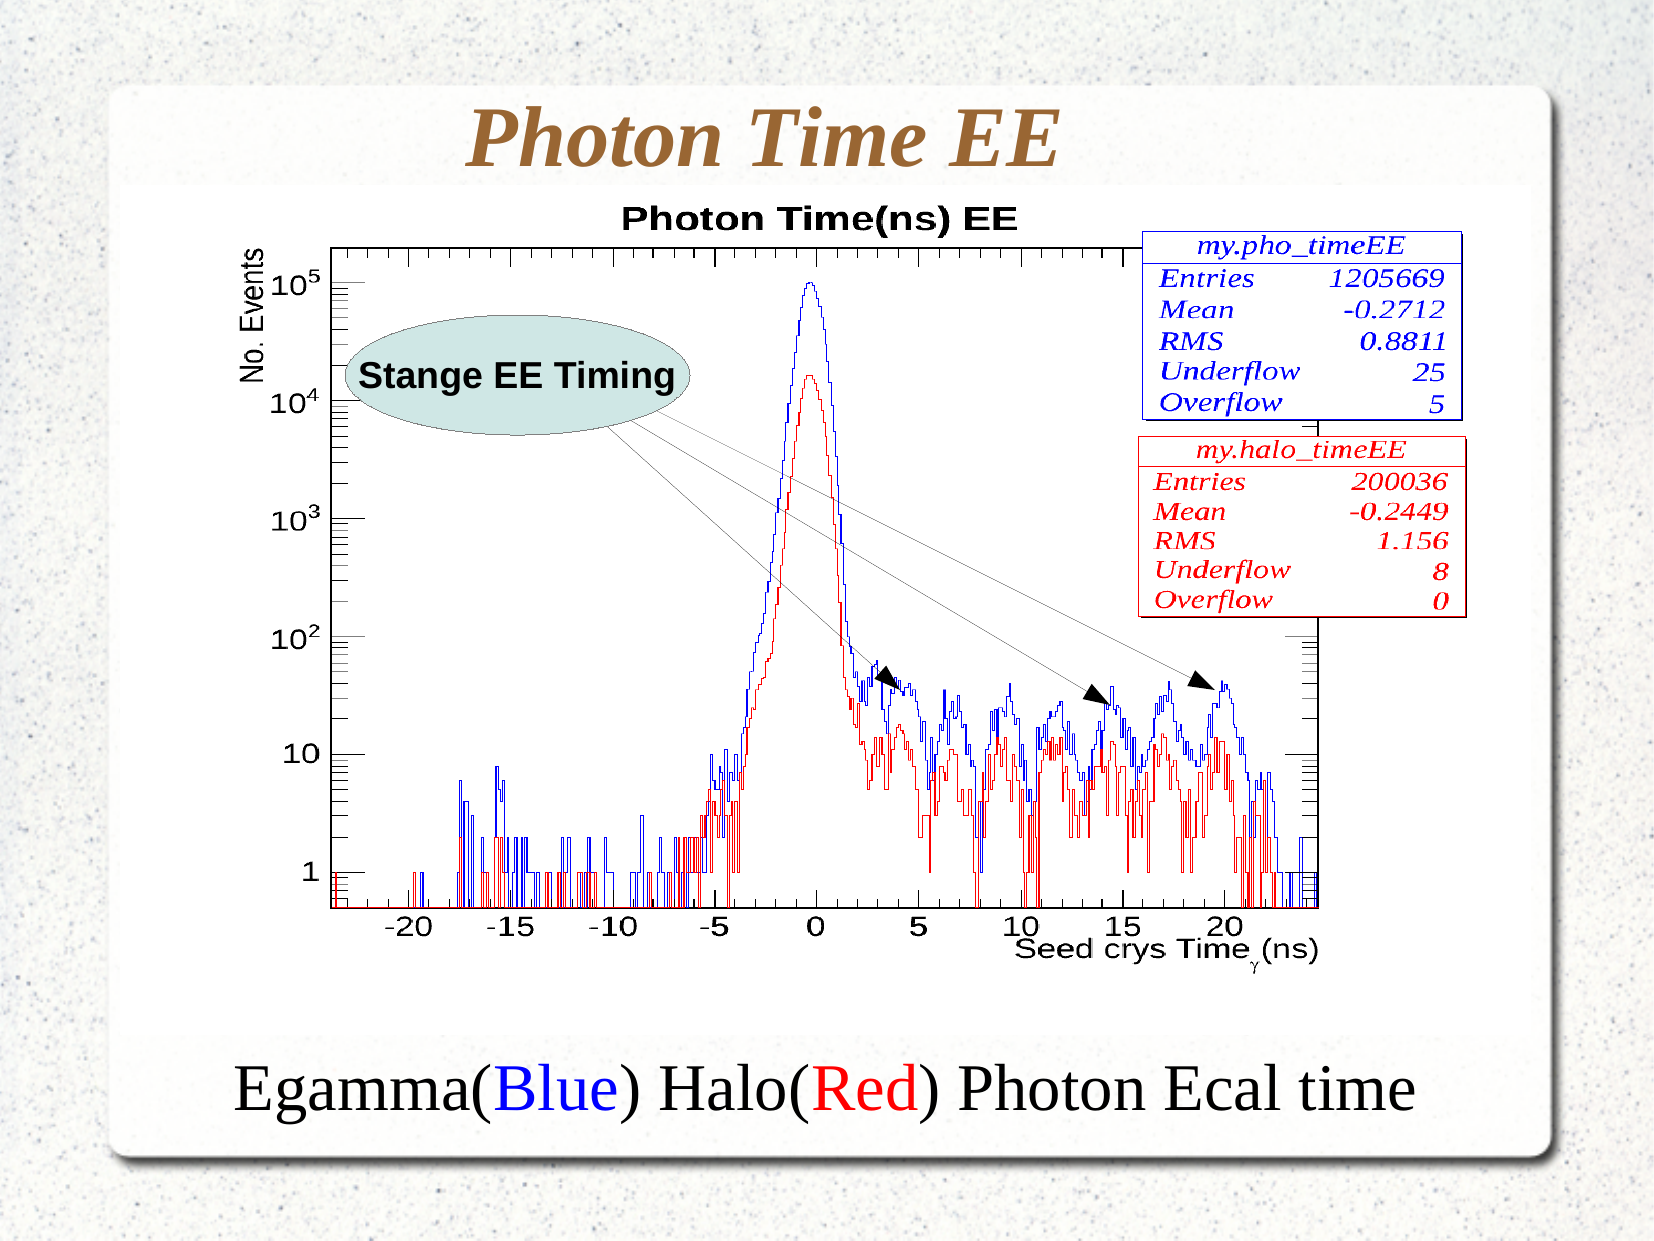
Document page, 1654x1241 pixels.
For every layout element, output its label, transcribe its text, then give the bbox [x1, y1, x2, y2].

title Photon Time EE [270, 90, 1261, 185]
text_box Stange EE Timing [345, 315, 691, 436]
picture [0, 0, 1654, 1241]
list Egamma(Blue) Halo(Red) Photon Ecal time [162, 1050, 1531, 1126]
